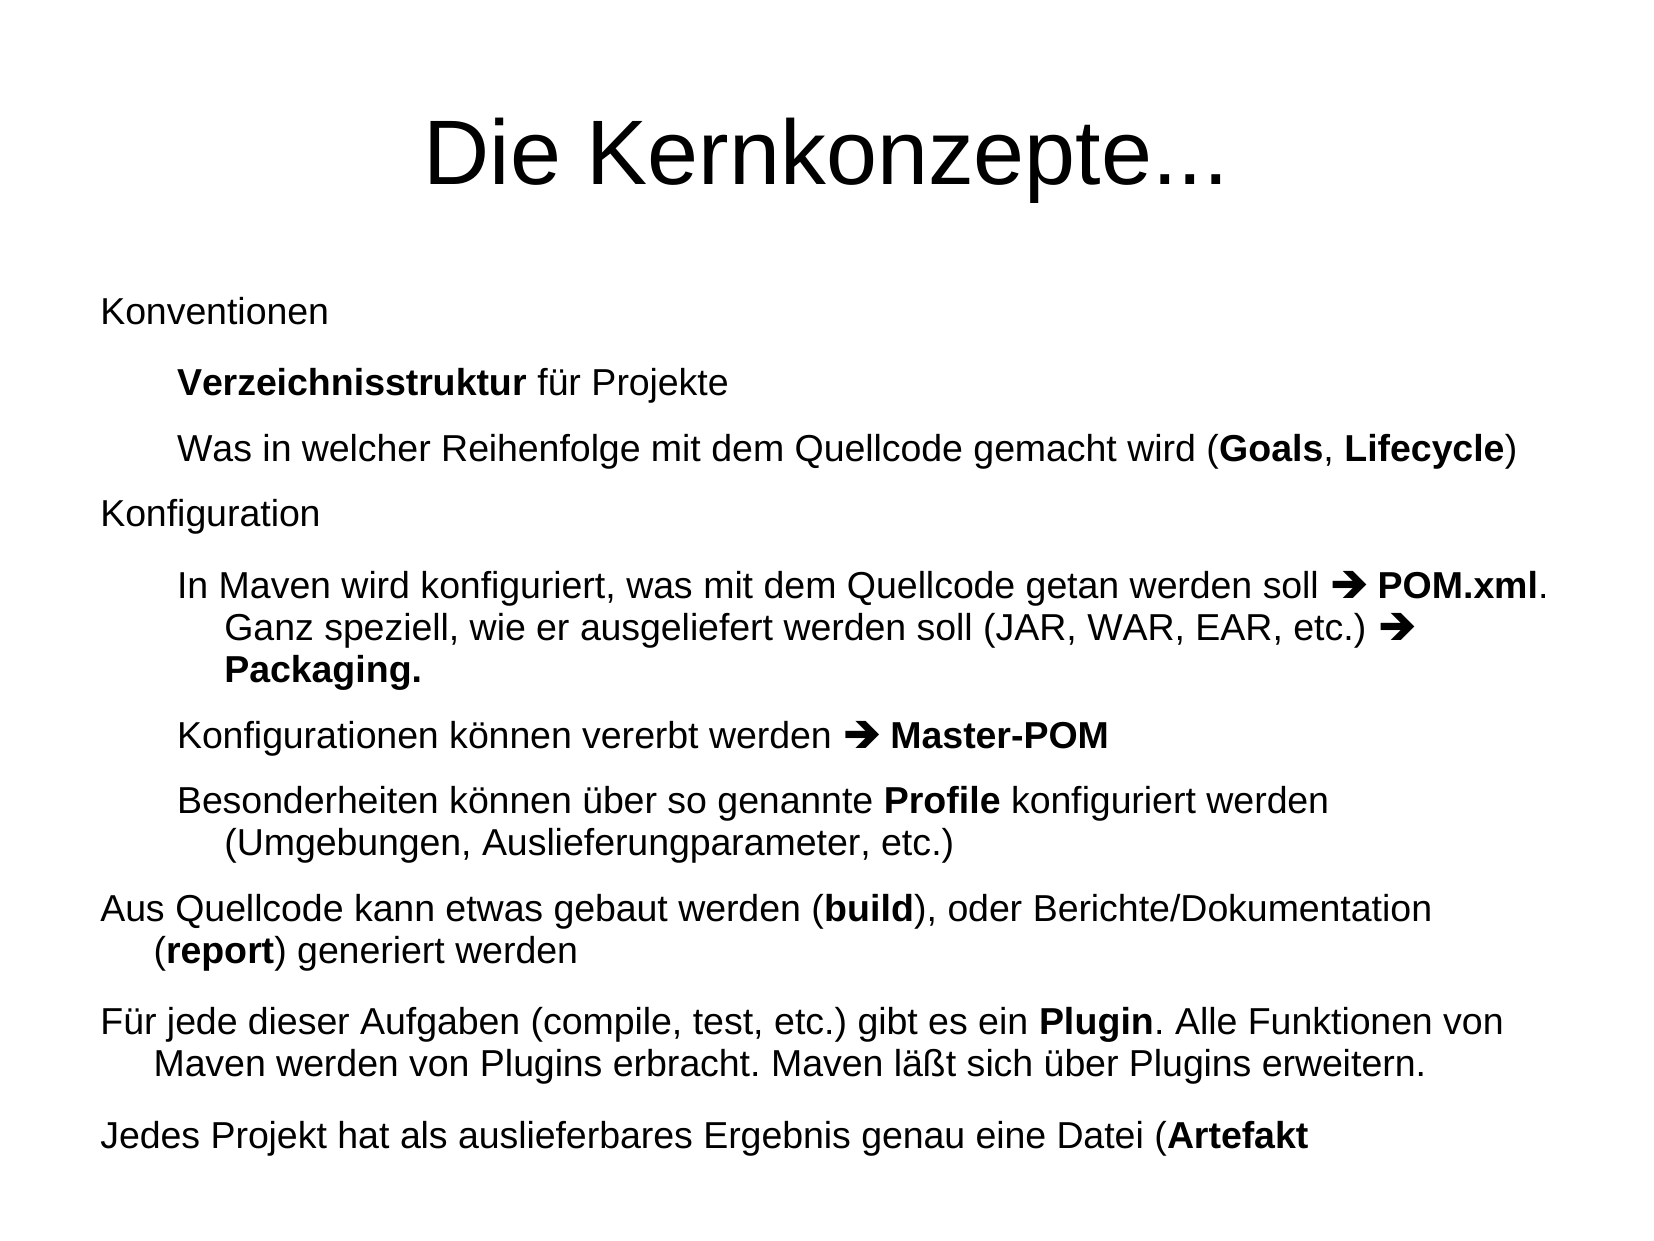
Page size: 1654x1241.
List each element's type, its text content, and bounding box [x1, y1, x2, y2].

list Konventionen Verzeichnisstruktur für Projekte Was in welcher Reihenfolge mit dem Quellcode gemacht wird (Goals, Lifecycle) Konfiguration In Maven wird konfiguriert, was mit dem Quellcode getan werden soll  POM.xml. Ganz speziell, wie er ausgeliefert werden soll (JAR, WAR, EAR, etc.)  Packaging. Konfigurationen können vererbt werden  Master-POM Besonderheiten können über so genannte Profile konfiguriert werden (Umgebungen, Auslieferungparameter, etc.) Aus Quellcode kann etwas gebaut werden (build), oder Berichte/Dokumentation (report) generiert werden Für jede dieser Aufgaben (compile, test, etc.) gibt es ein Plugin. Alle Funktionen von Maven werden von Plugins erbracht. Maven läßt sich über Plugins erweitern. Jedes Projekt hat als auslieferbares Ergebnis genau eine Datei (Artefakt [82, 290, 1571, 1169]
title Die Kernkonzepte... [82, 49, 1571, 257]
